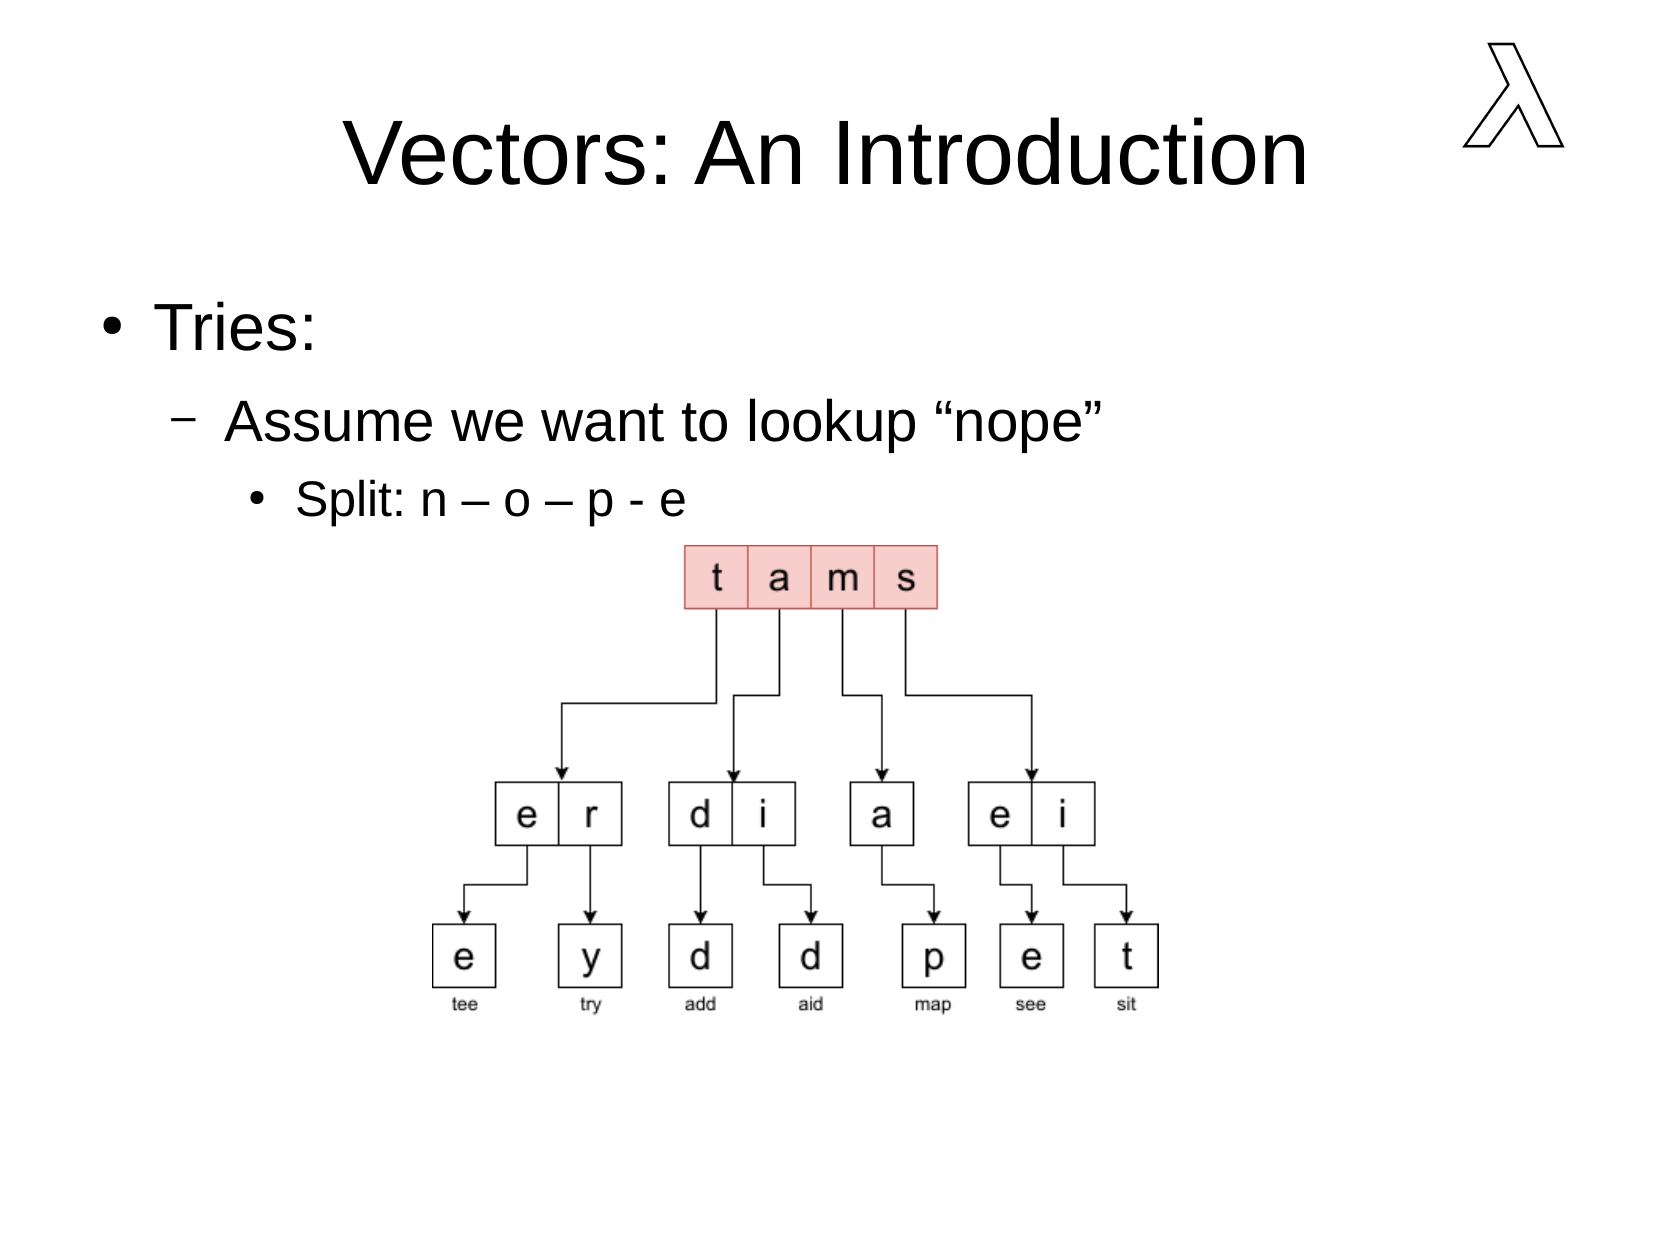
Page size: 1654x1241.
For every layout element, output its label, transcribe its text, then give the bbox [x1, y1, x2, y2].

picture [1440, 40, 1587, 151]
picture [432, 545, 1159, 1021]
title Vectors: An Introduction [82, 49, 1571, 257]
list Tries: Assume we want to lookup “nope” Split: n – o – p - e [82, 290, 1571, 1010]
